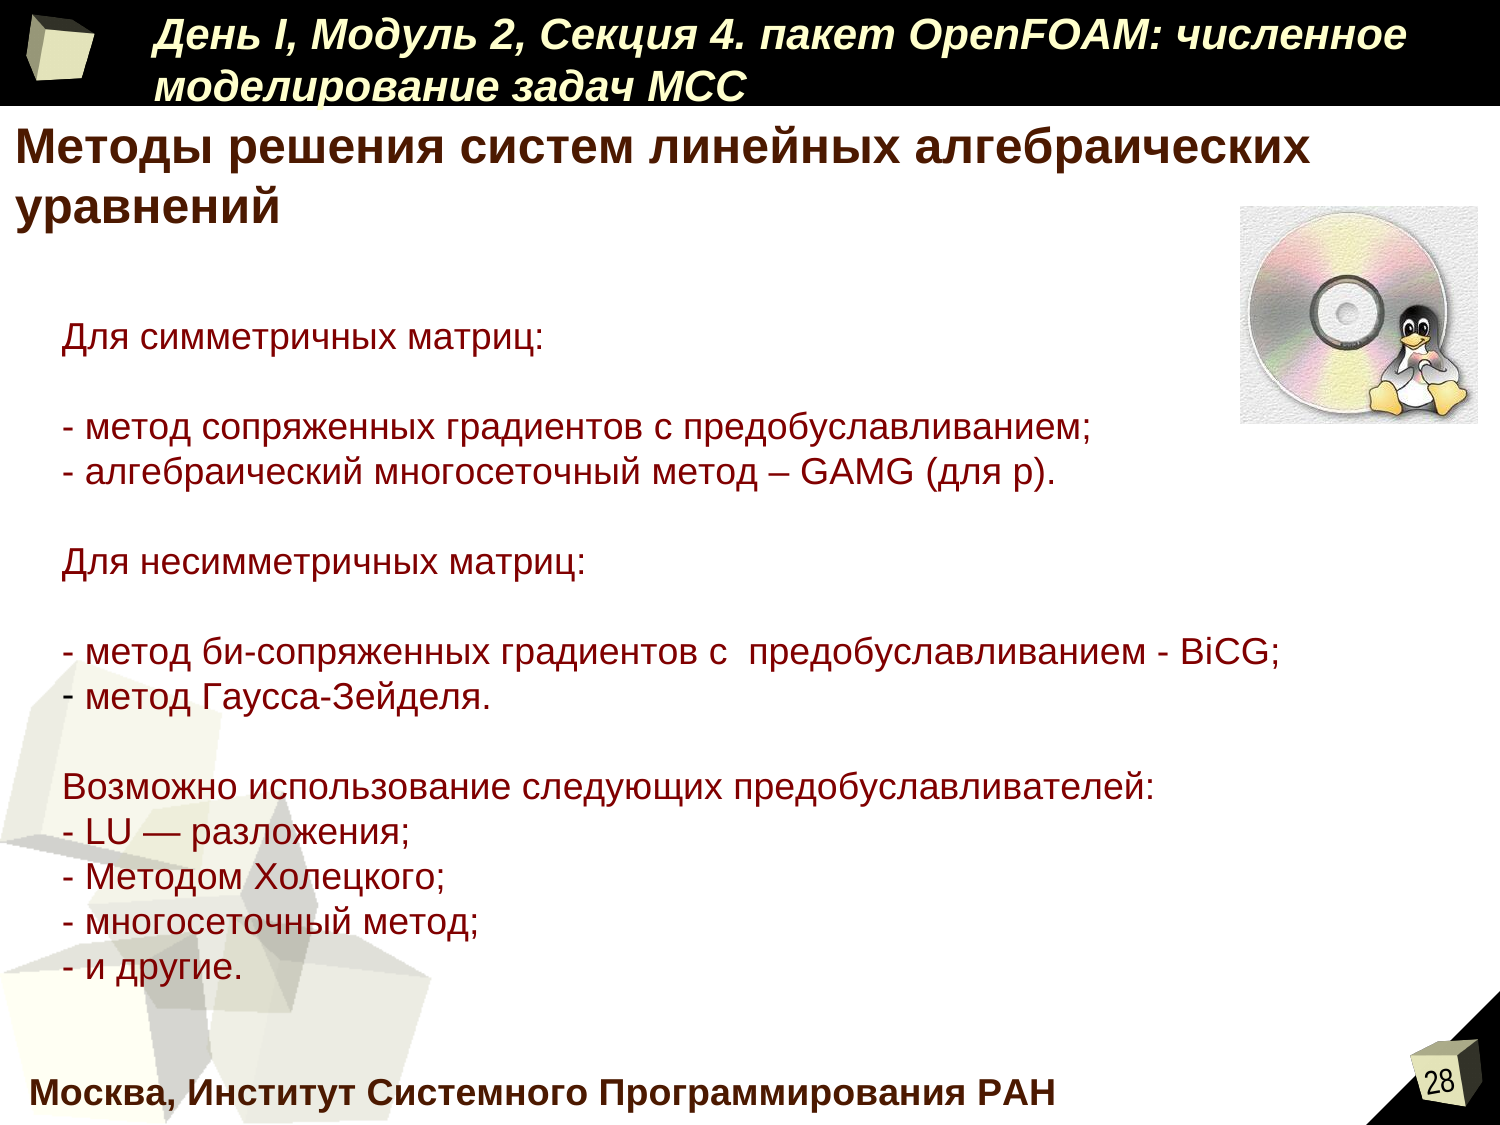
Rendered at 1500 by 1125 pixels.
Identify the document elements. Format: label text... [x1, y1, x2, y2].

text_box Методы решения систем линейных алгебраических уравнений [0, 106, 1500, 242]
picture [1240, 242, 1478, 424]
text_box Для симметричных матриц: - метод сопряженных градиентов с предобуславливанием; - алгебраический многосеточный метод – GAMG (для p). Для несимметричных матриц: - метод би-сопряженных градиентов с предобуславливанием - BiCG; метод Гаусса-Зейделя. Возможно использование следующих предобуславливателей: - LU — разложения; - Методом Холецкого; - многосеточный метод; - и другие. [47, 304, 1453, 995]
picture [423, 1088, 433, 1102]
picture [0, 659, 433, 1125]
